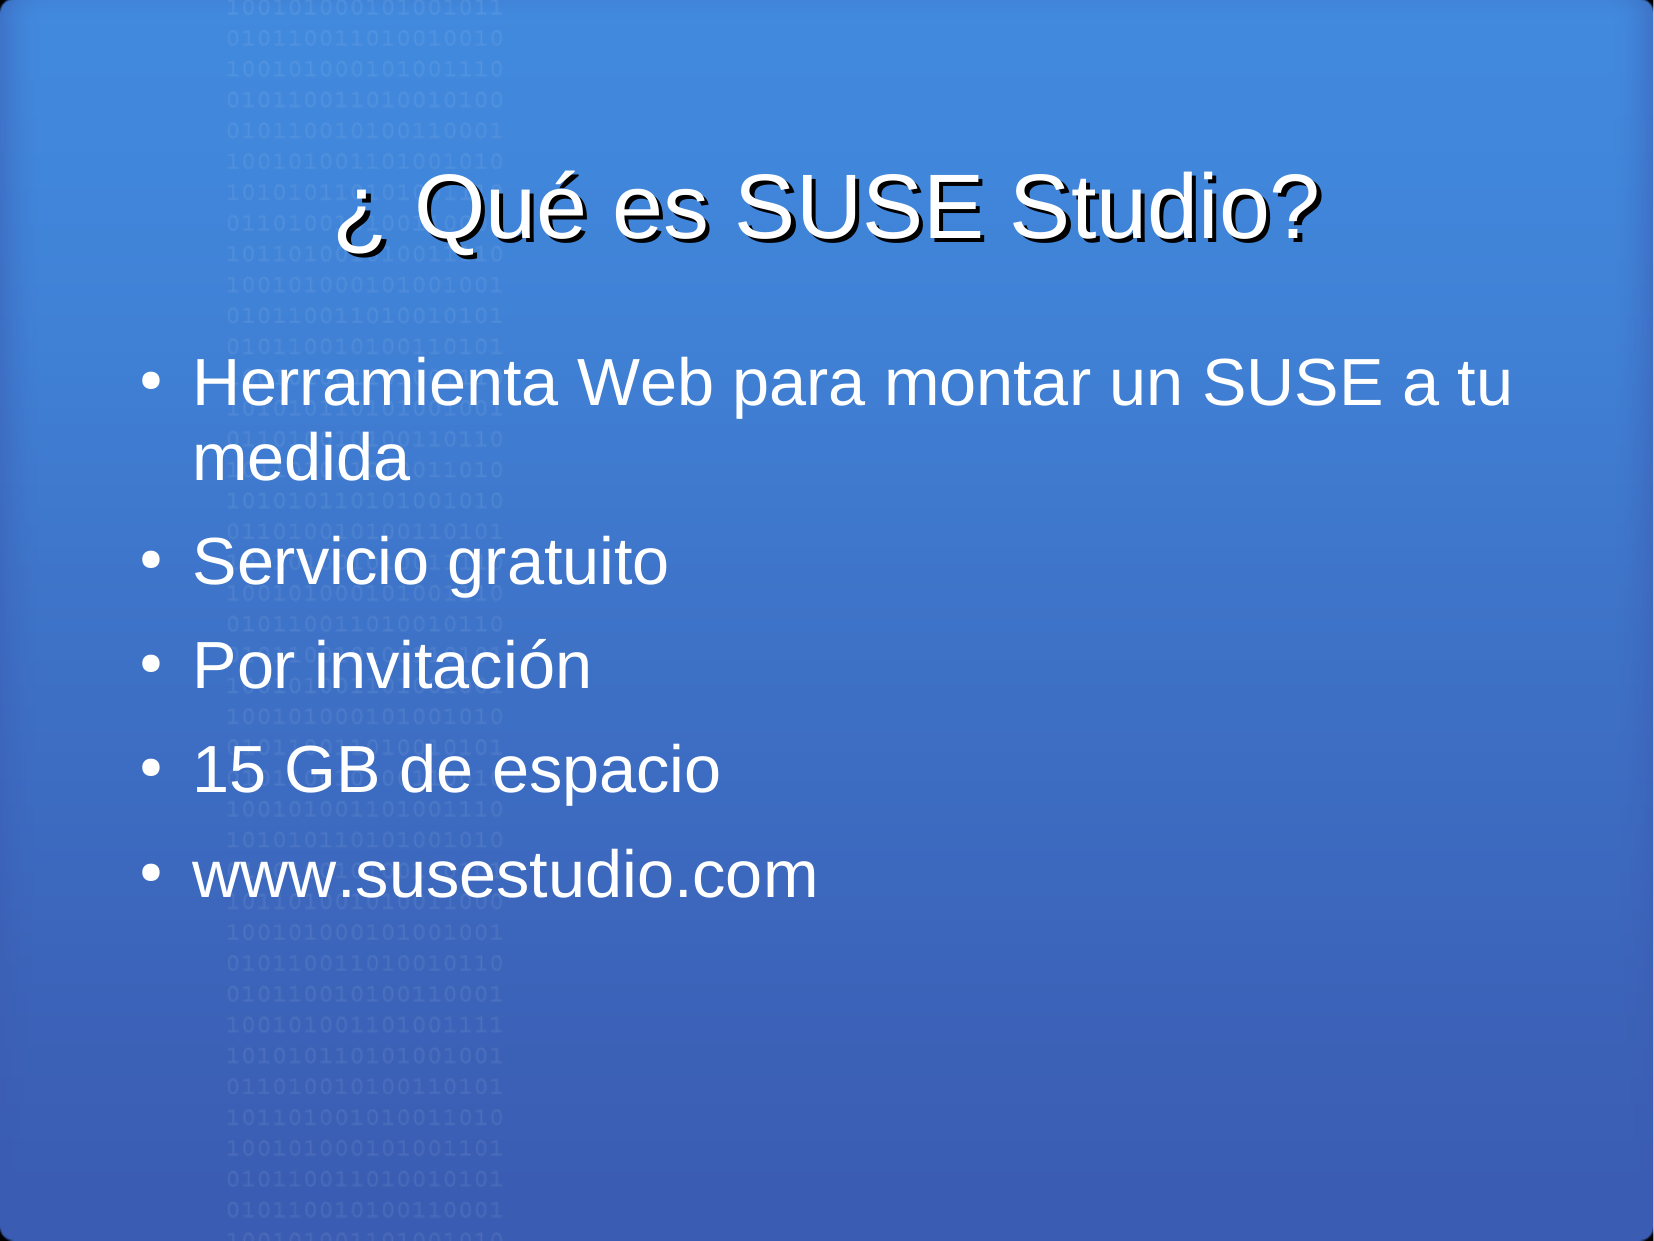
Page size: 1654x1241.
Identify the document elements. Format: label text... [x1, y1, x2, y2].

picture [0, 0, 1654, 1241]
list Herramienta Web para montar un SUSE a tu medida Servicio gratuito Por invitación 15 GB de espacio www.susestudio.com [121, 344, 1534, 1112]
title ¿ Qué es SUSE Studio? [121, 110, 1534, 303]
